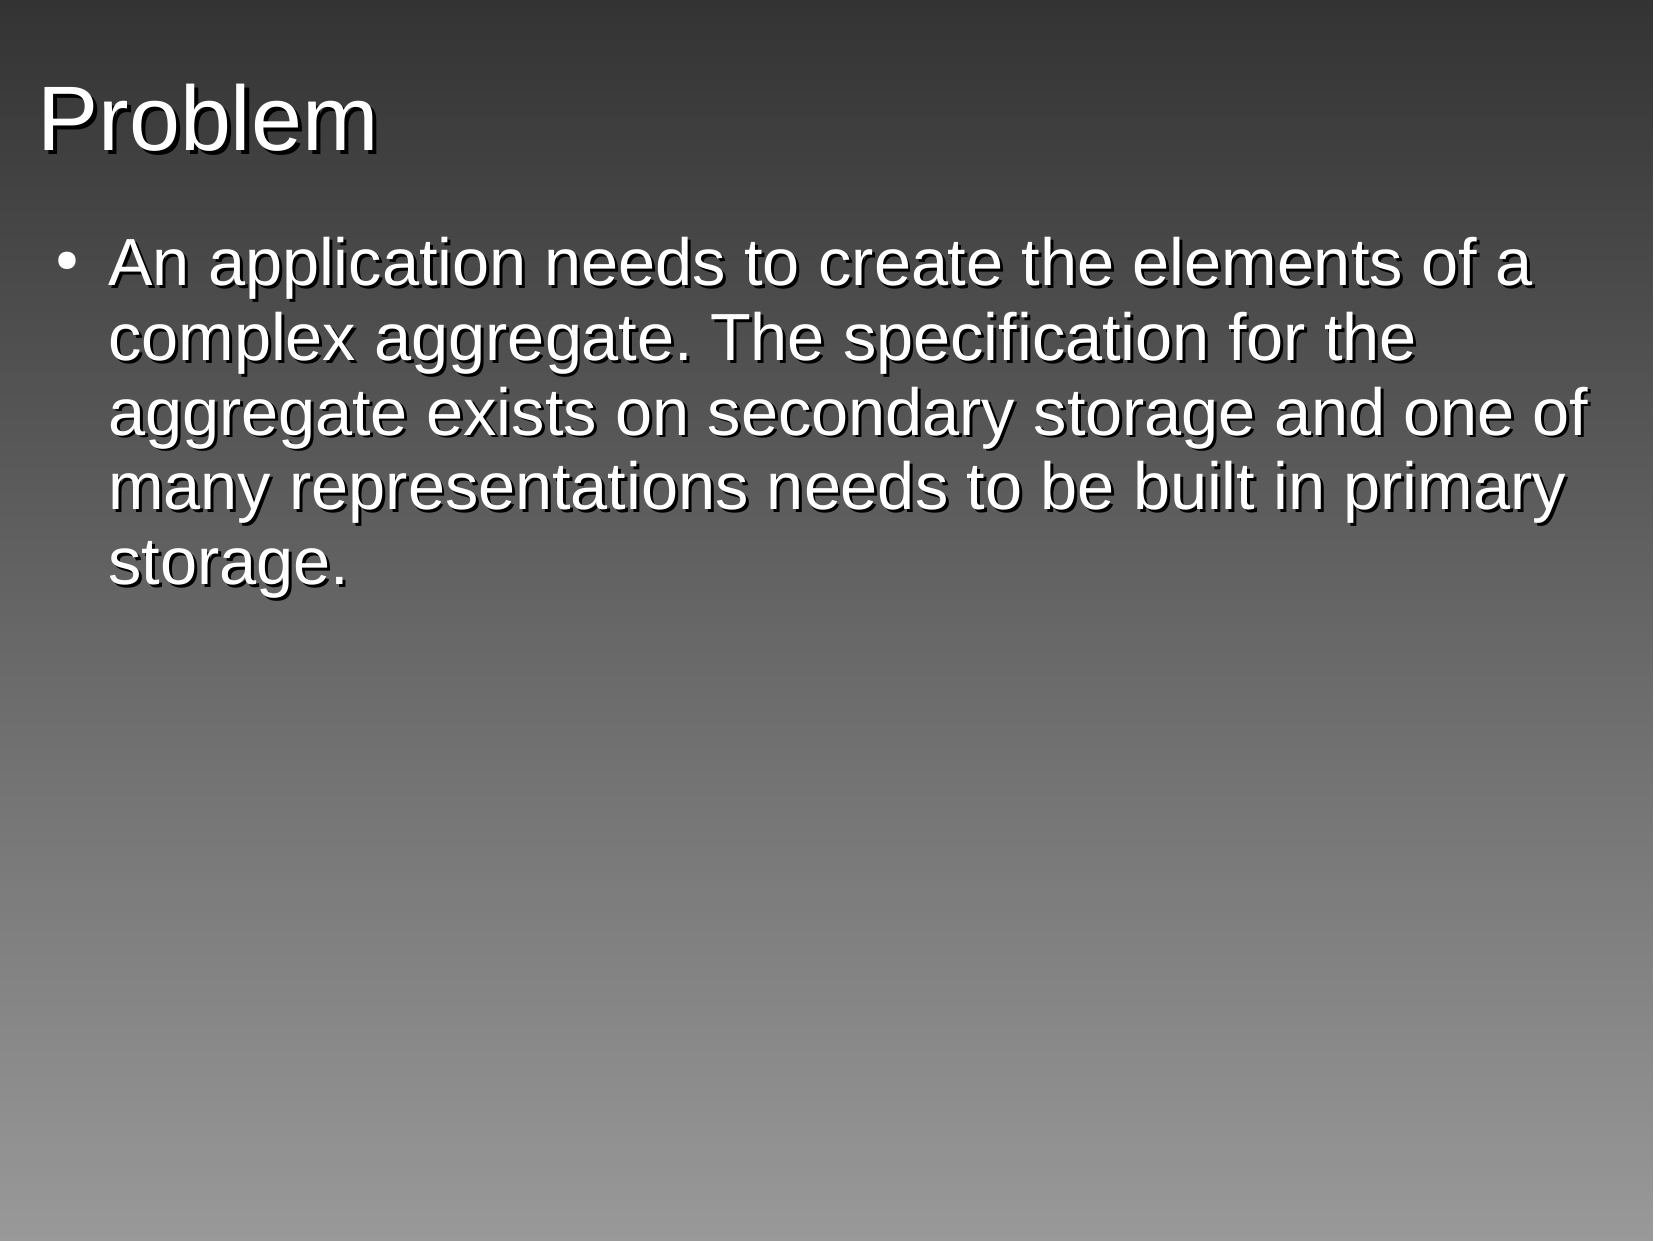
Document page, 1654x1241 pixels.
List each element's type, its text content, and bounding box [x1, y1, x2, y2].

title Problem [37, 49, 1613, 188]
list An application needs to create the elements of a complex aggregate. The specification for the aggregate exists on secondary storage and one of many representations needs to be built in primary storage. [37, 225, 1613, 1126]
